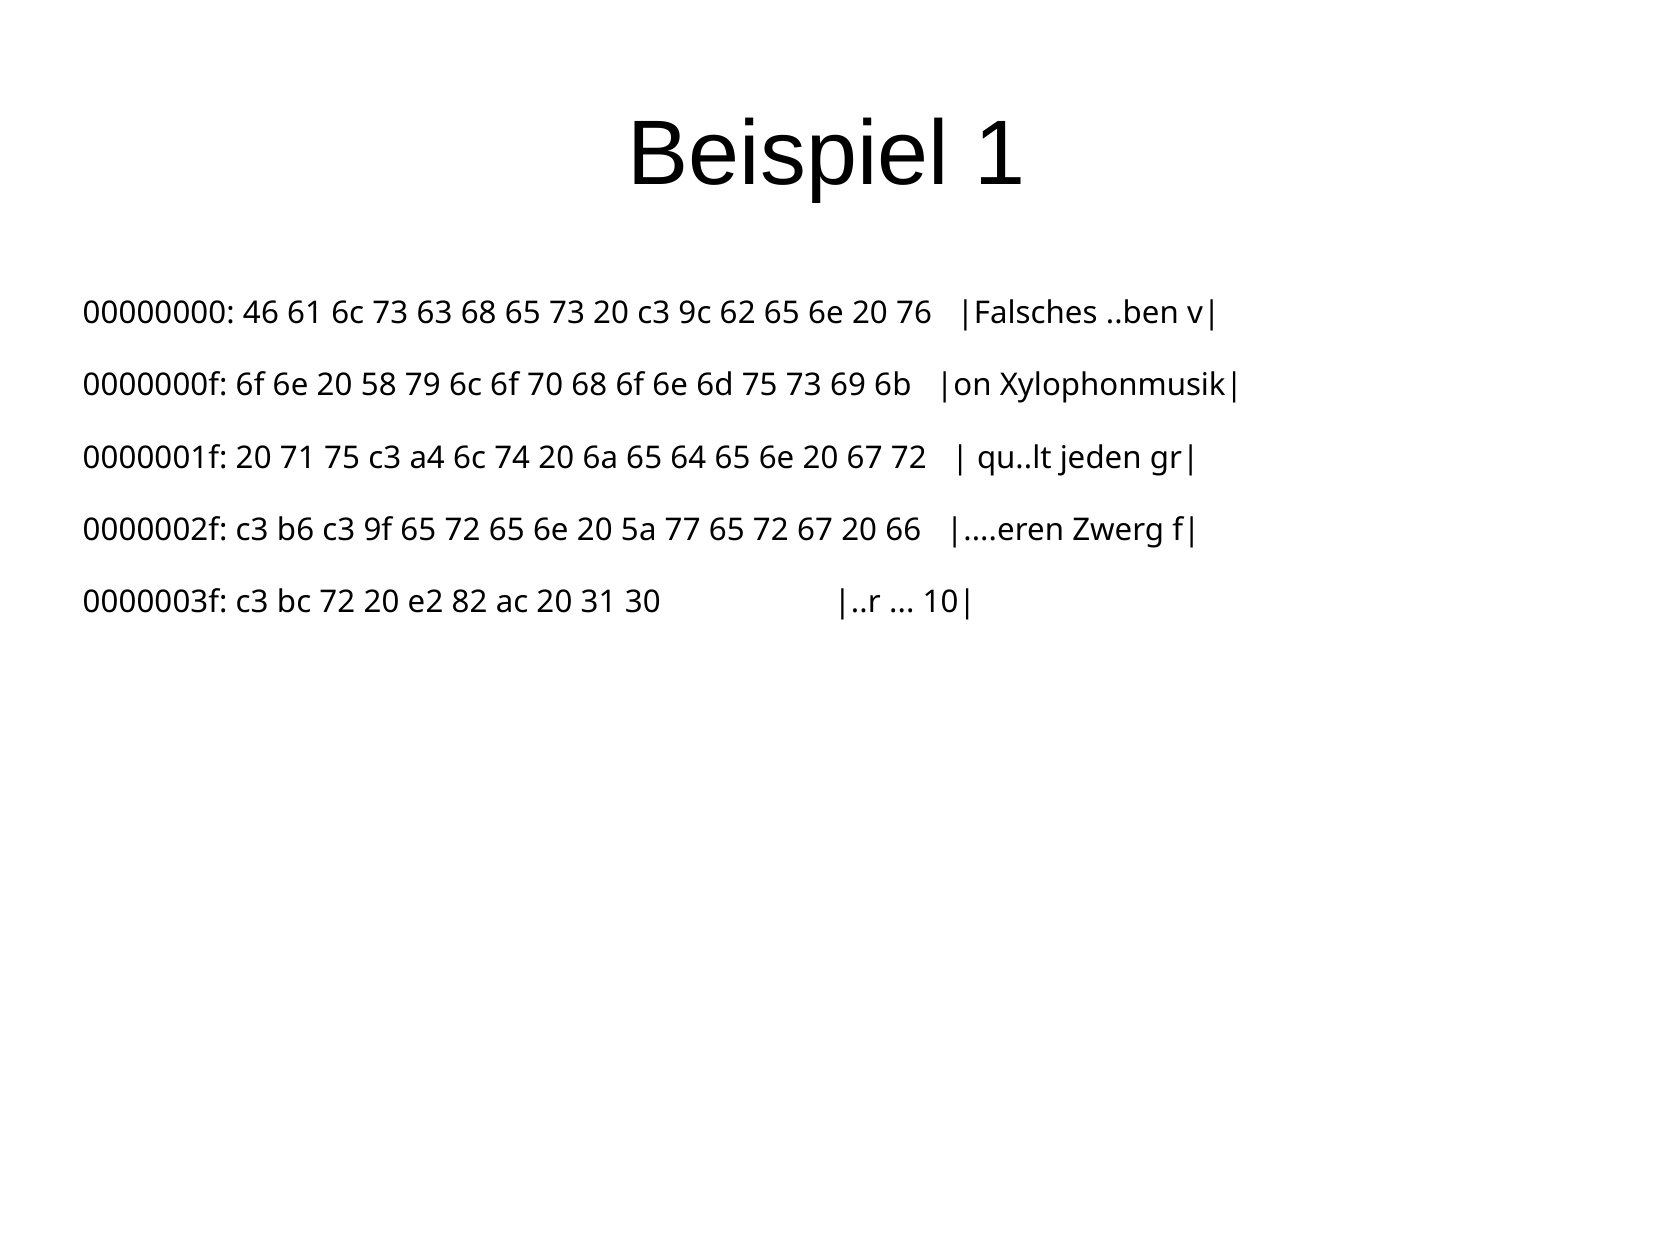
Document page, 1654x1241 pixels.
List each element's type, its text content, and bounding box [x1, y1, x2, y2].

title Beispiel 1 [82, 49, 1571, 257]
list 00000000: 46 61 6c 73 63 68 65 73 20 c3 9c 62 65 6e 20 76 |Falsches ..ben v| 0000000f: 6f 6e 20 58 79 6c 6f 70 68 6f 6e 6d 75 73 69 6b |on Xylophonmusik| 0000001f: 20 71 75 c3 a4 6c 74 20 6a 65 64 65 6e 20 67 72 | qu..lt jeden gr| 0000002f: c3 b6 c3 9f 65 72 65 6e 20 5a 77 65 72 67 20 66 |....eren Zwerg f| 0000003f: c3 bc 72 20 e2 82 ac 20 31 30 |..r ... 10| [82, 290, 1571, 1010]
